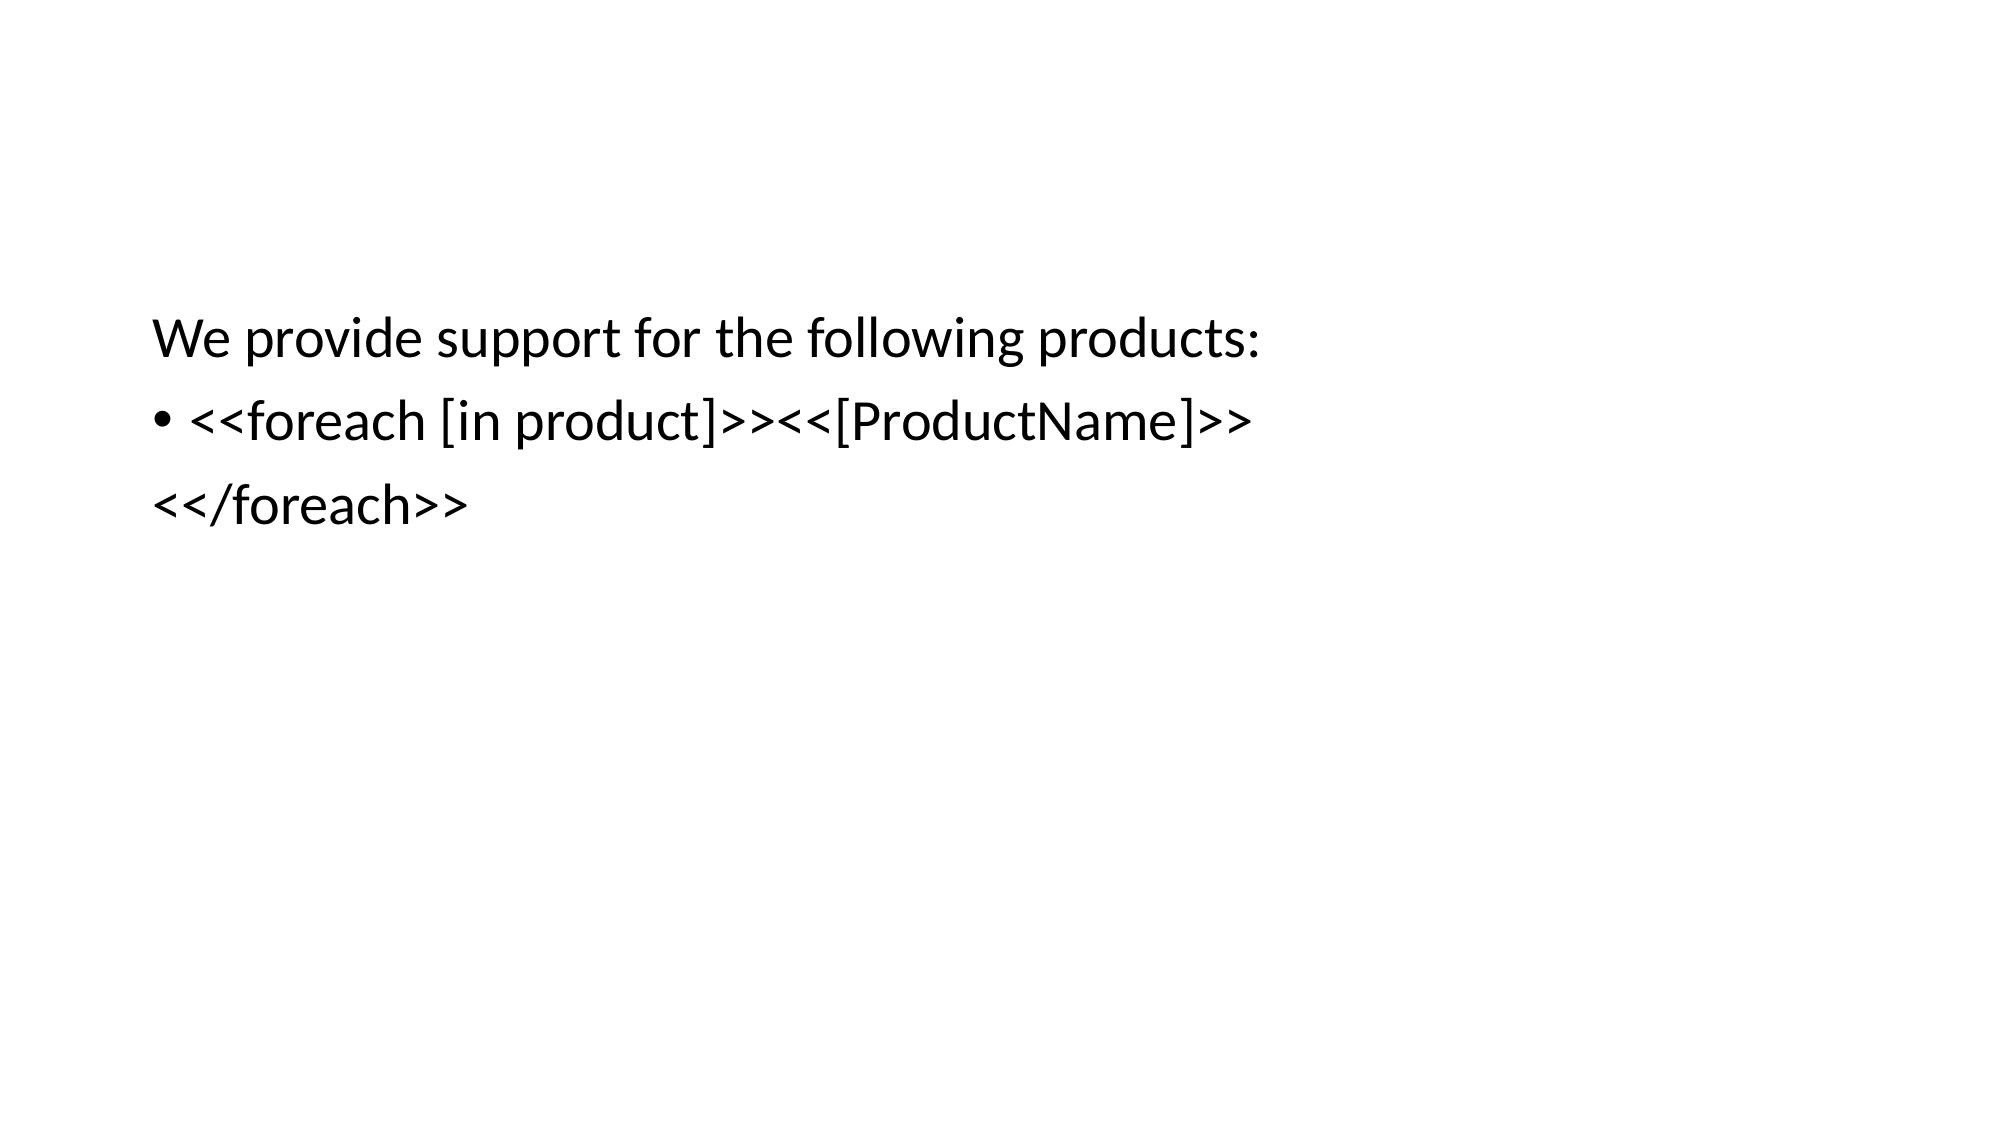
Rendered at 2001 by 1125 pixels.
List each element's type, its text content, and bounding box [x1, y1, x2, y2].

list We provide support for the following products: <<foreach [in product]>><<[ProductName]>> <</foreach>> [137, 299, 1863, 1014]
